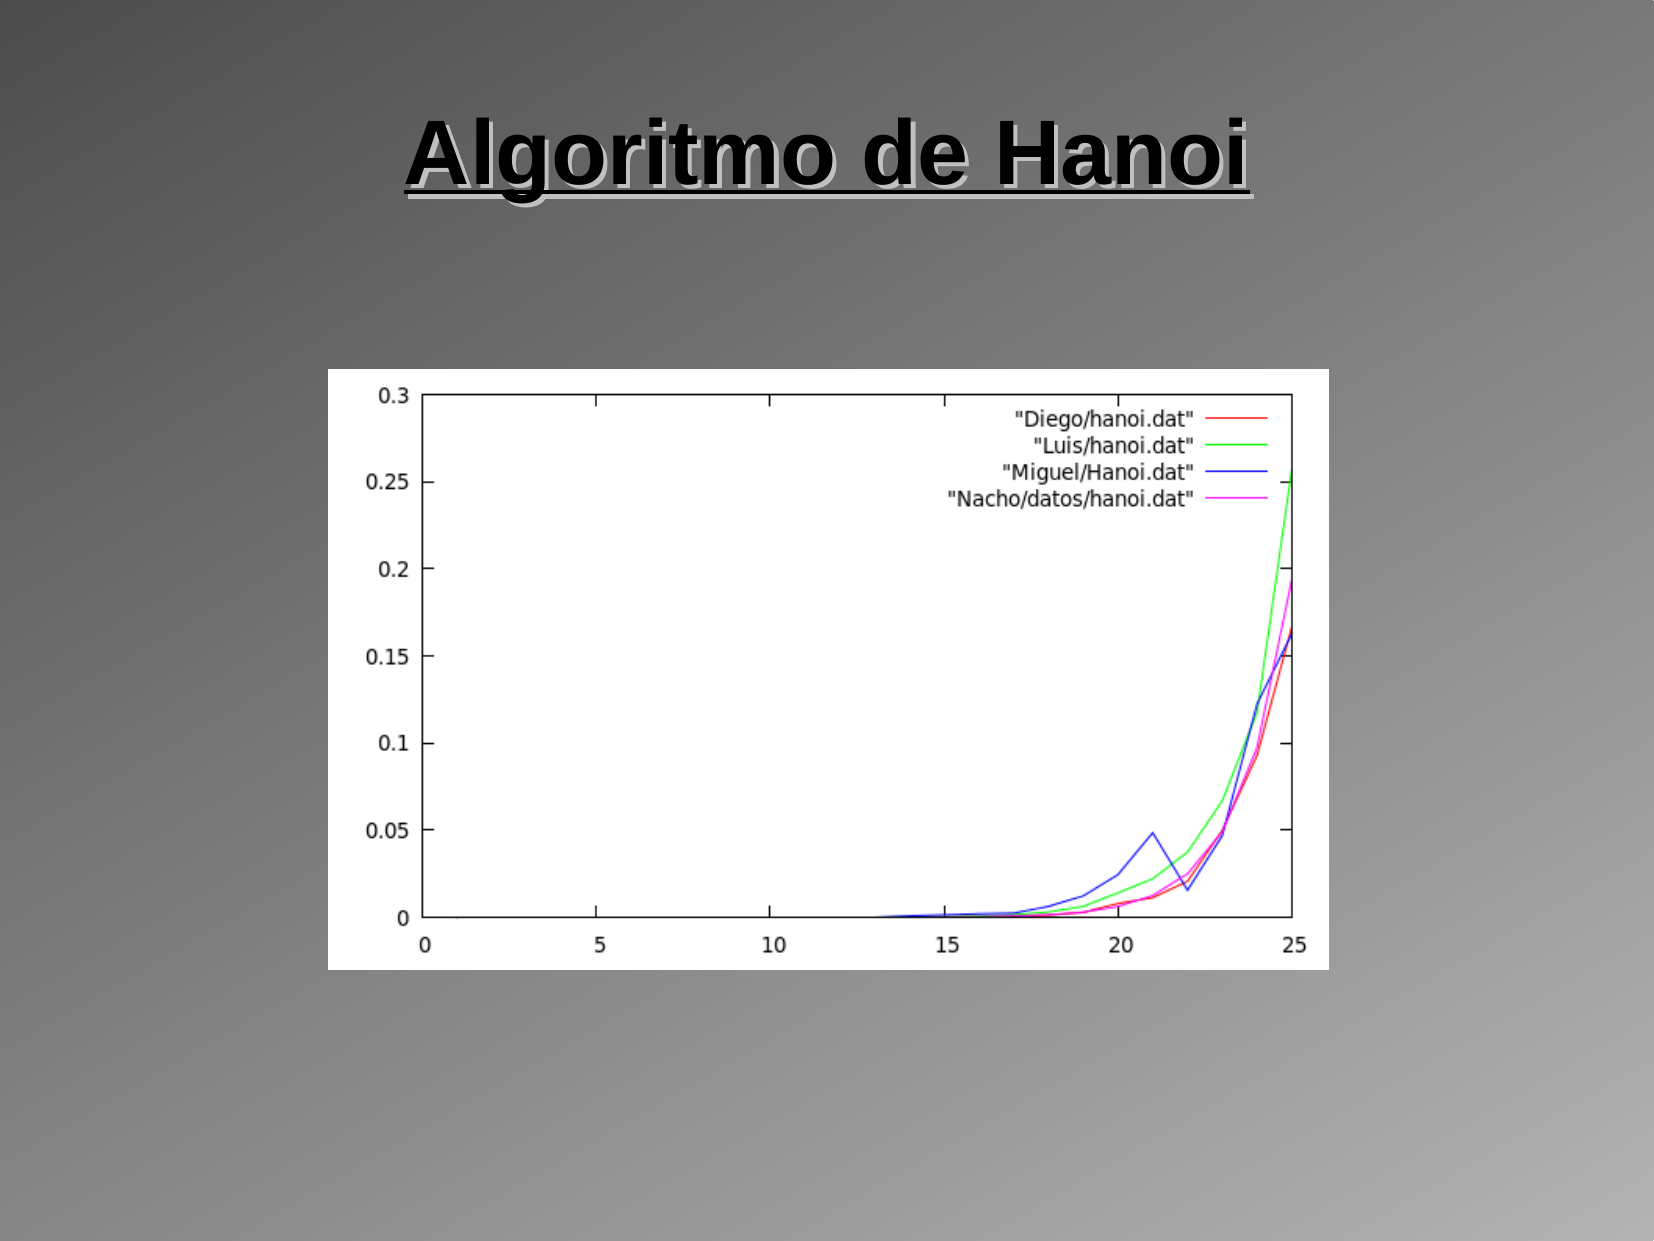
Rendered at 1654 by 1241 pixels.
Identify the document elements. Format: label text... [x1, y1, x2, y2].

title Algoritmo de Hanoi [82, 49, 1571, 257]
picture [328, 369, 1329, 970]
